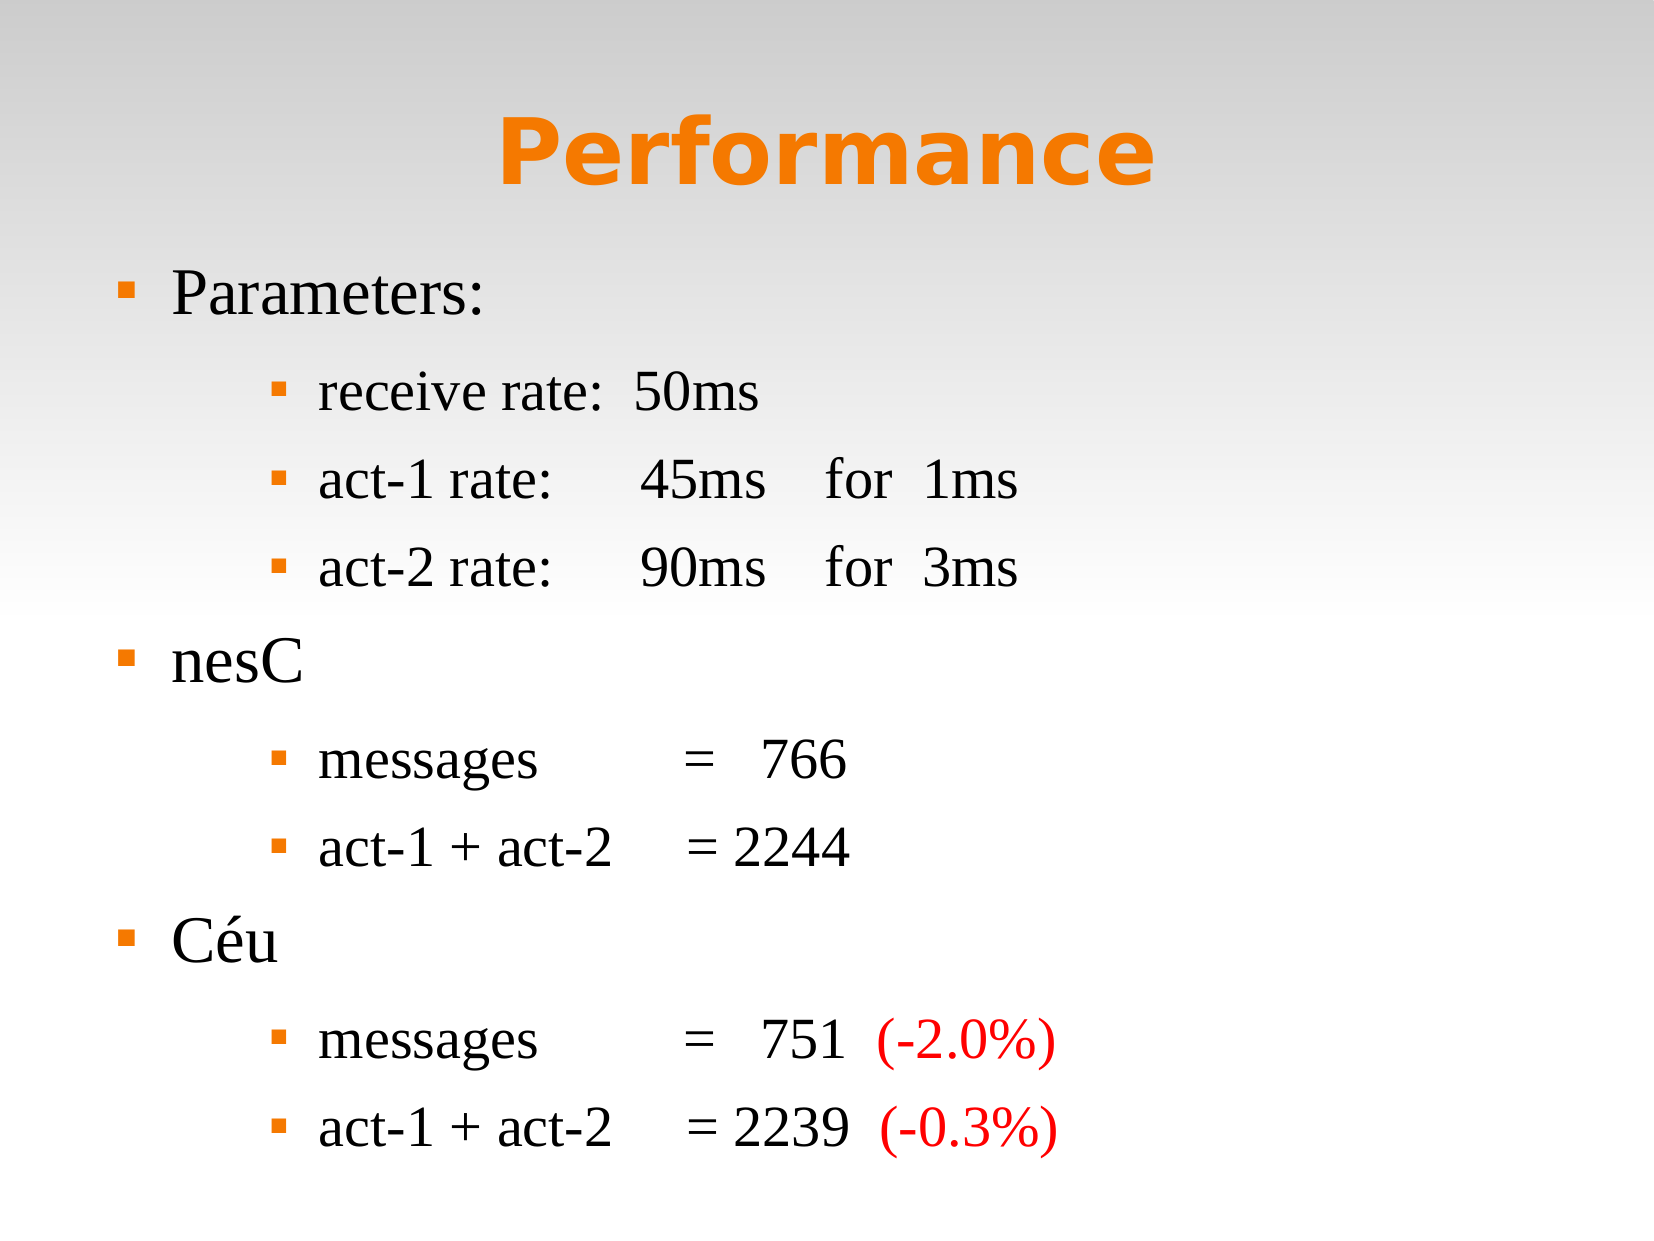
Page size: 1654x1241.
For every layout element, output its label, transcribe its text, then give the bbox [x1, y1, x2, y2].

list Parameters: receive rate: 50ms act-1 rate: 45ms for 1ms act-2 rate: 90ms for 3ms nesC messages = 766 act-1 + act-2 = 2244 Céu messages = 751 (-2.0%) act-1 + act-2 = 2239 (-0.3%) [82, 254, 1571, 1222]
title Performance [82, 49, 1571, 254]
